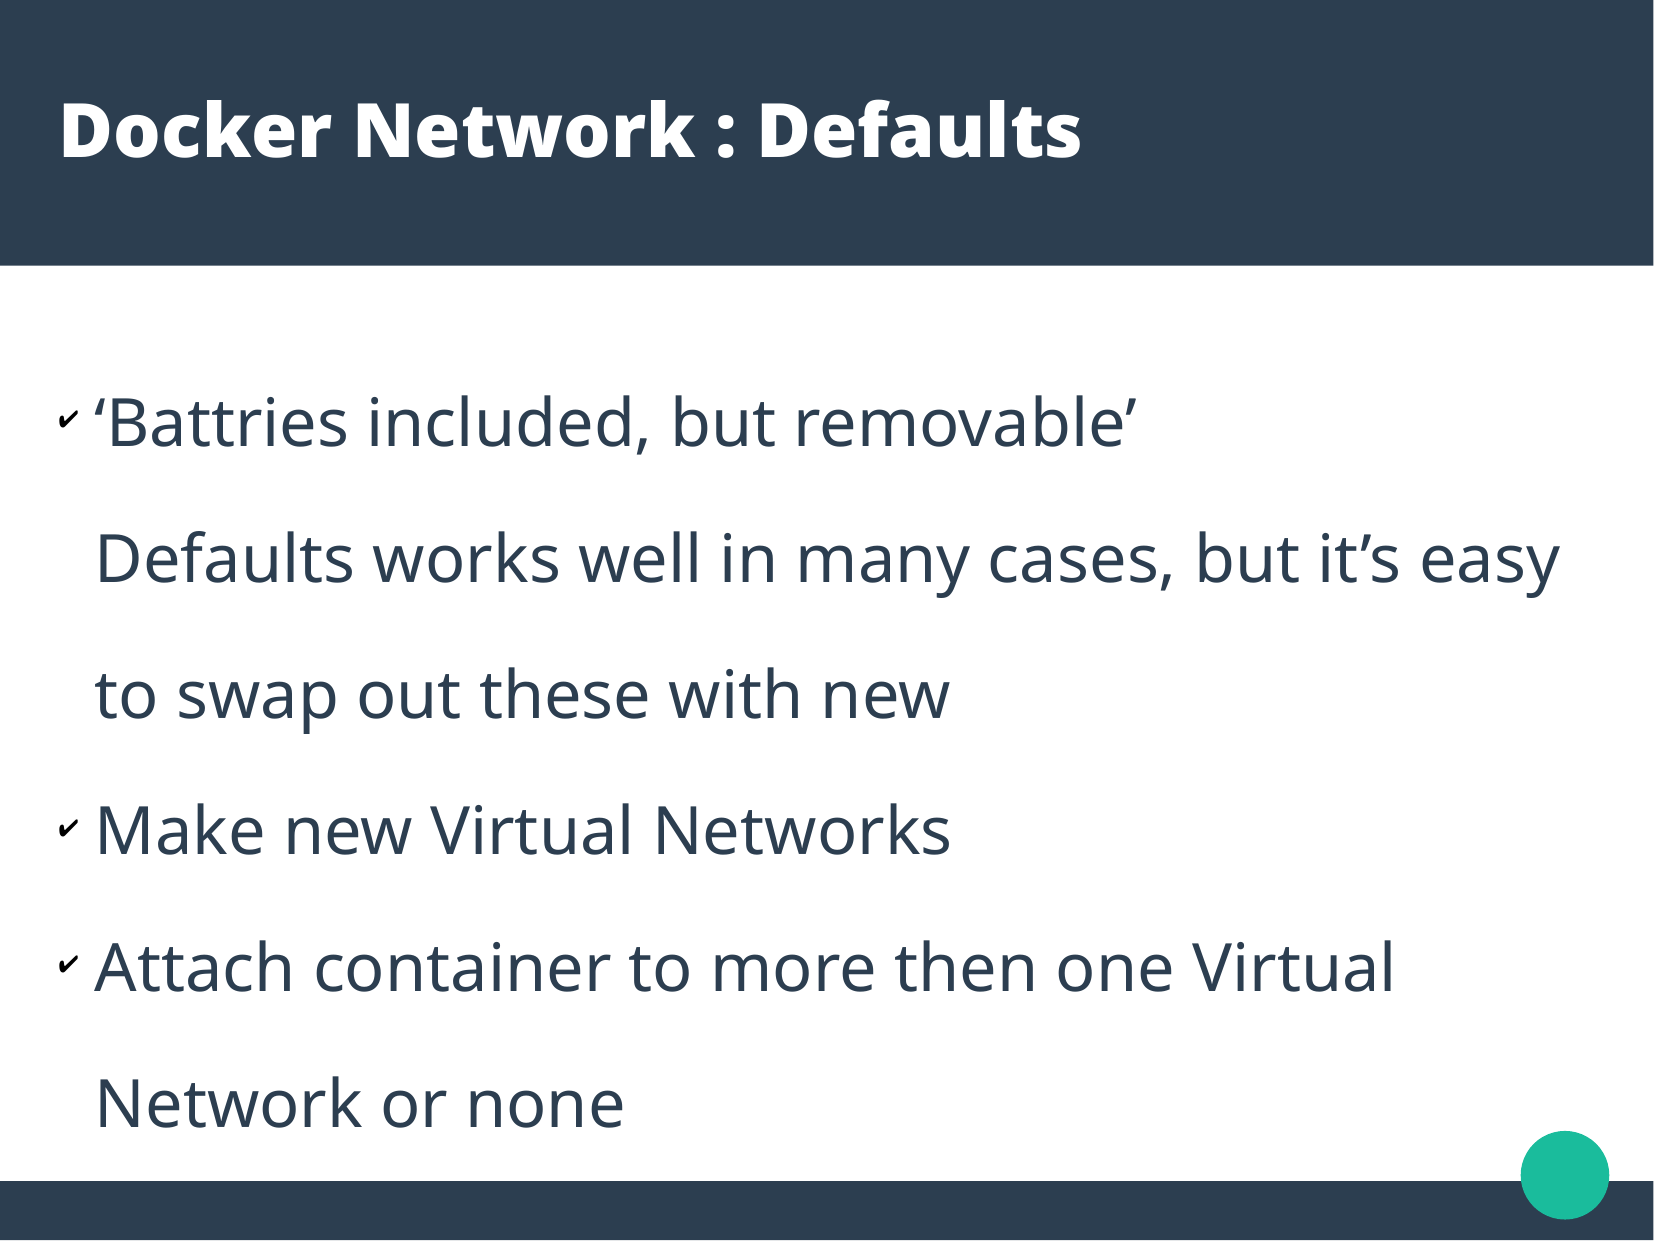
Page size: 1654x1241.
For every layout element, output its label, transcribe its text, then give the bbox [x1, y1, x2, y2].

title Docker Network : Defaults [59, 40, 1595, 216]
subtitle ‘Battries included, but removable’ Defaults works well in many cases, but it’s easy to swap out these with new Make new Virtual Networks Attach container to more then one Virtual Network or none [59, 291, 1595, 1186]
